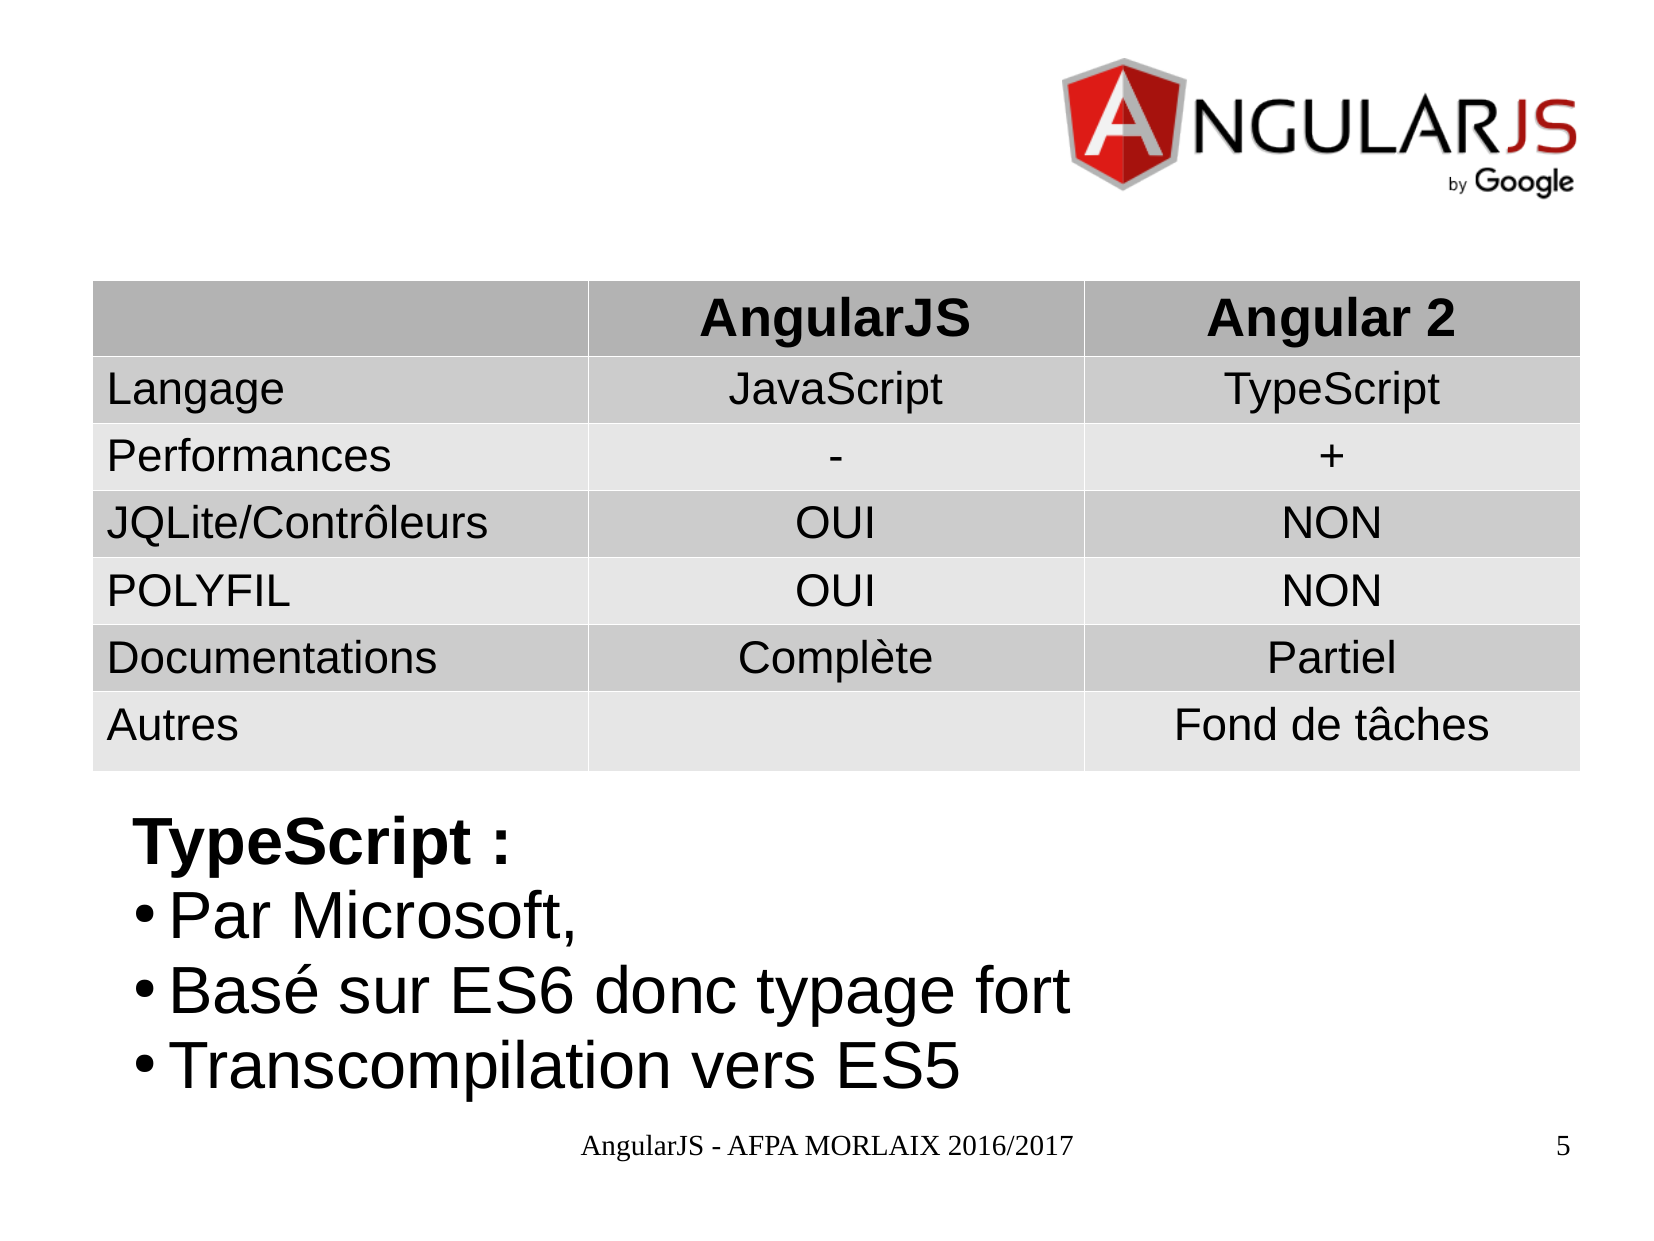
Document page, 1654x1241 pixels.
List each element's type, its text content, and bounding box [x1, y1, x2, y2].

table_cell Fond de tâches [1085, 692, 1580, 771]
table_cell JavaScript [589, 357, 1084, 423]
table_cell + [1085, 424, 1580, 490]
table_header Angular 2 [1085, 281, 1580, 356]
table_cell Documentations [93, 625, 588, 691]
table_cell NON [1085, 491, 1580, 557]
table_header AngularJS [589, 281, 1084, 356]
table_cell - [589, 424, 1084, 490]
table_cell [589, 692, 1084, 771]
table_cell OUI [589, 491, 1084, 557]
table_cell POLYFIL [93, 558, 588, 624]
table_cell TypeScript [1085, 357, 1580, 423]
table_cell NON [1085, 558, 1580, 624]
table_header [93, 281, 588, 356]
text_box TypeScript : Par Microsoft, Basé sur ES6 donc typage fort Transcompilation vers ES5 [118, 796, 1548, 1111]
picture [1062, 58, 1578, 205]
table_cell Partiel [1085, 625, 1580, 691]
table_cell Performances [93, 424, 588, 490]
table_cell Complète [589, 625, 1084, 691]
table_cell JQLite/Contrôleurs [93, 491, 588, 557]
table_cell Langage [93, 357, 588, 423]
table_cell OUI [589, 558, 1084, 624]
table_cell Autres [93, 692, 588, 771]
